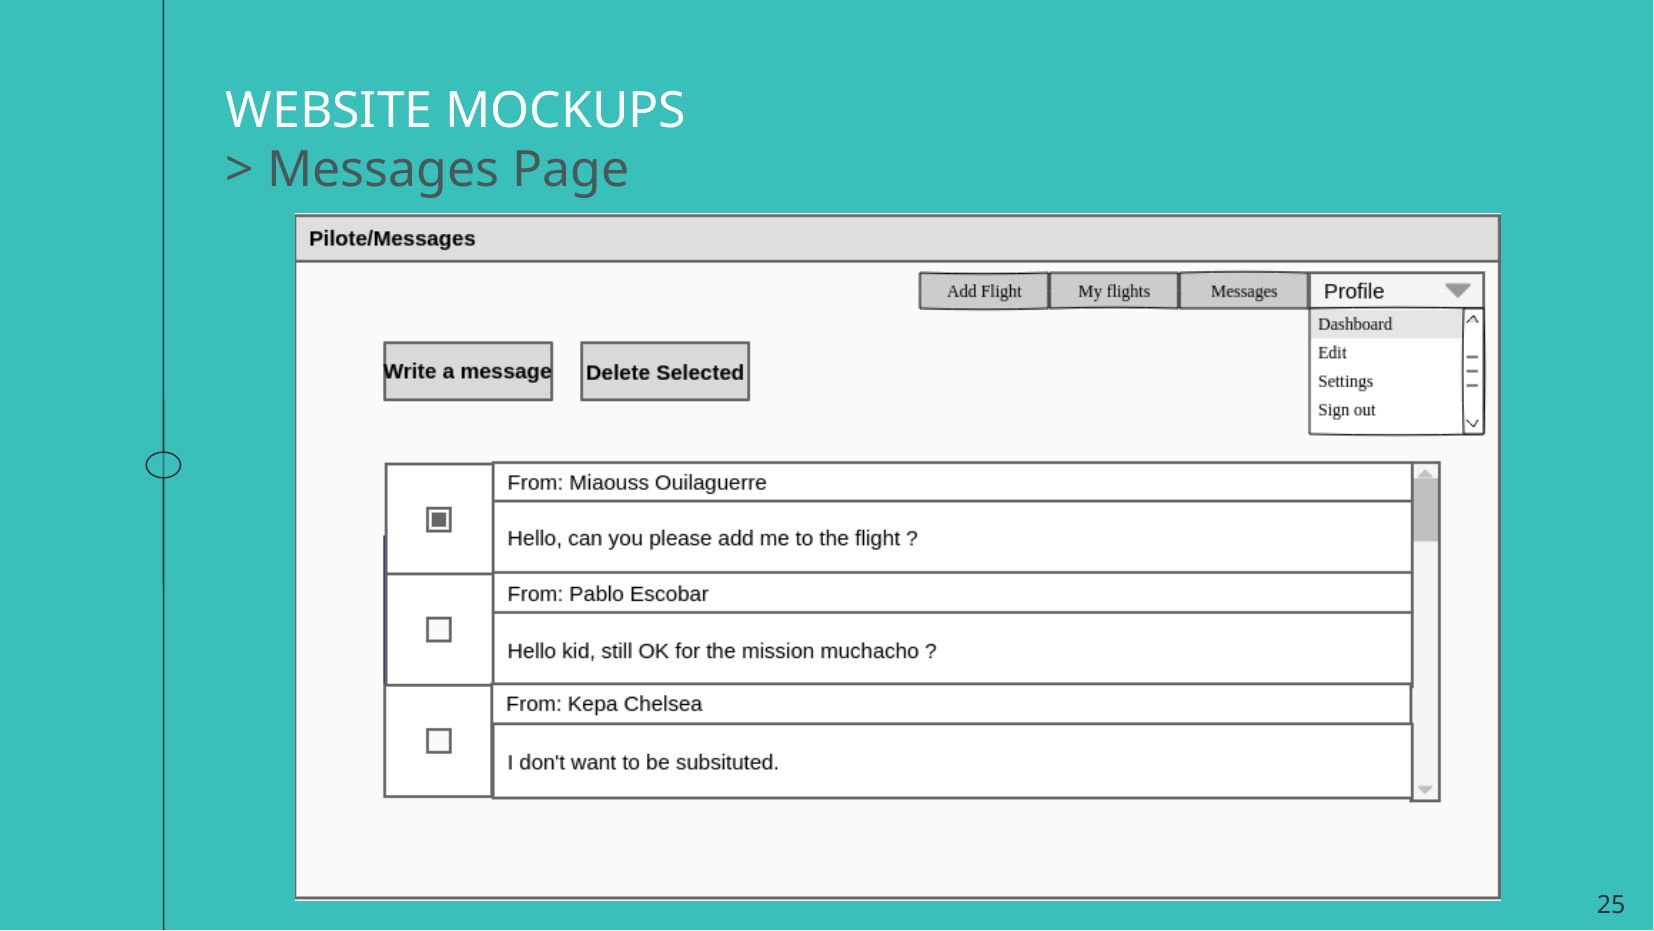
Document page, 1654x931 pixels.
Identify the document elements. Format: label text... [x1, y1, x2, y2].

slide_number <numéro> [1541, 873, 1641, 931]
picture [295, 213, 1501, 902]
title WEBSITE MOCKUPS [210, 90, 1451, 153]
title > Messages Page [210, 153, 1451, 212]
